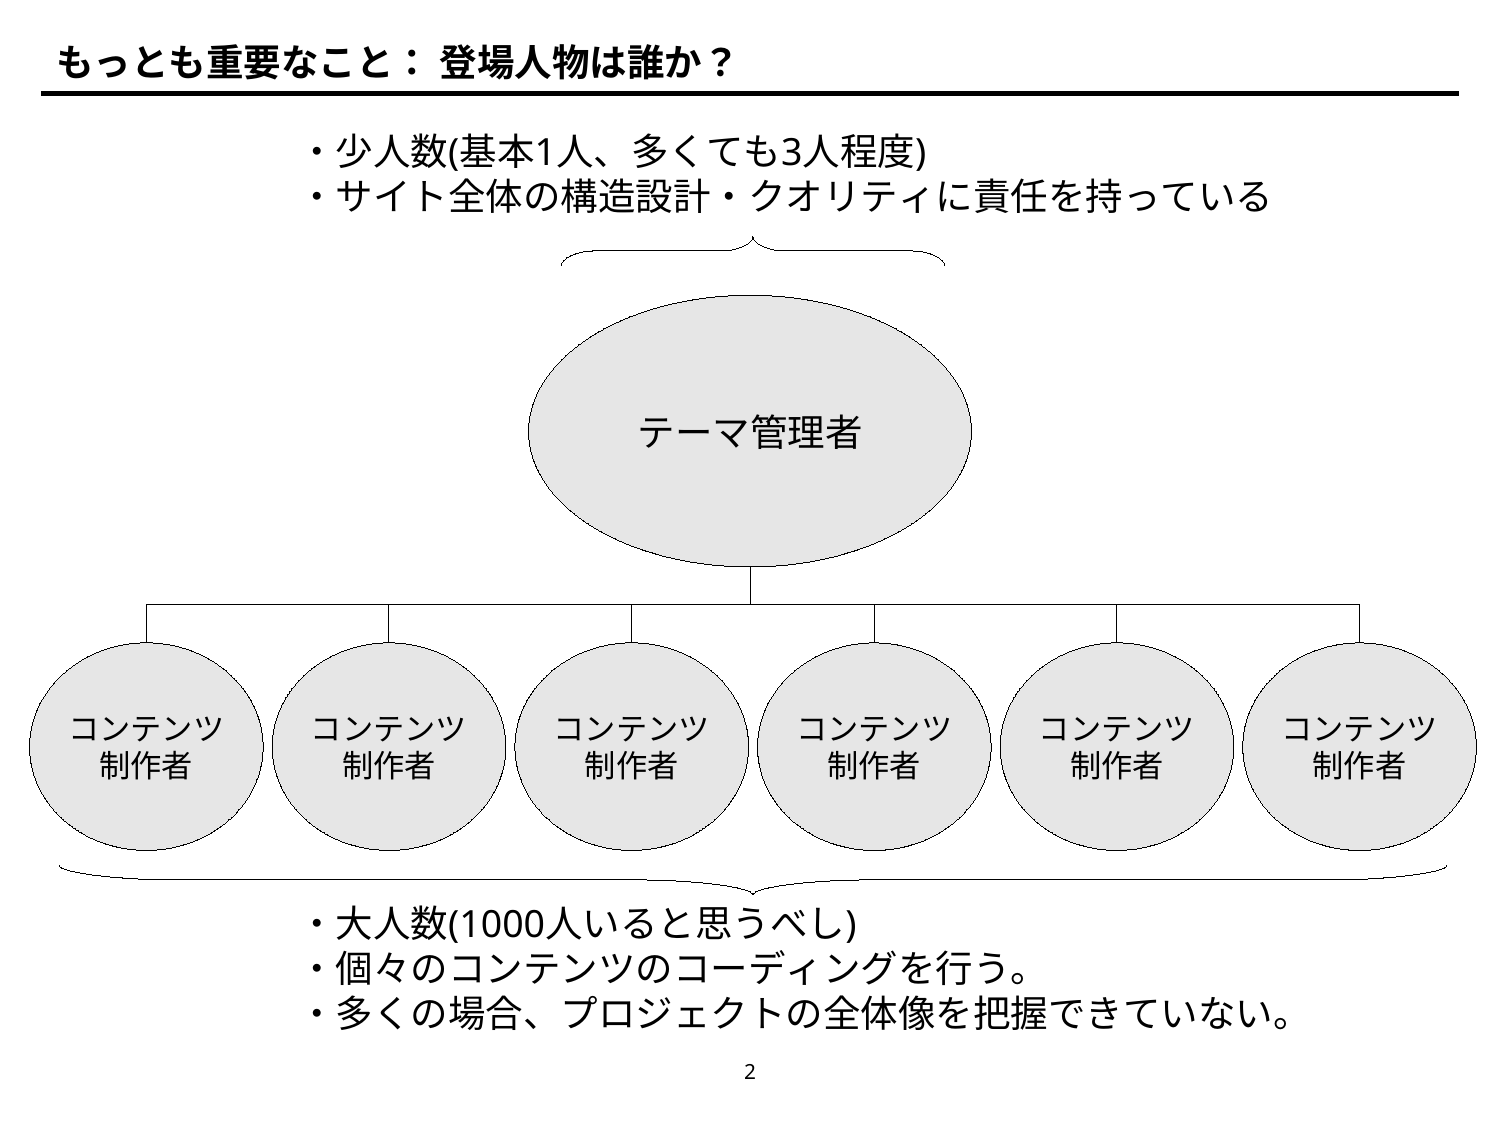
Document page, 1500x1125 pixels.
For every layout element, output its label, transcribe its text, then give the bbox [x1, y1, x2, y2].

text_box ・大人数(1000人いると思うべし) ・個々のコンテンツのコーディングを行う。 ・多くの場合、プロジェクトの全体像を把握できていない。 [283, 892, 1326, 1043]
text_box コンテンツ 制作者 [29, 642, 264, 851]
text_box ・少人数(基本1人、多くても3人程度) ・サイト全体の構造設計・クオリティに責任を持っている [283, 120, 1289, 226]
text_box テーマ管理者 [528, 295, 972, 567]
title もっとも重要なこと： 登場人物は誰か？ [41, 19, 1459, 101]
text_box コンテンツ 制作者 [272, 642, 506, 851]
text_box コンテンツ 制作者 [1242, 642, 1477, 851]
text_box コンテンツ 制作者 [1000, 642, 1234, 851]
text_box コンテンツ 制作者 [514, 642, 749, 851]
text_box コンテンツ 制作者 [757, 642, 992, 851]
